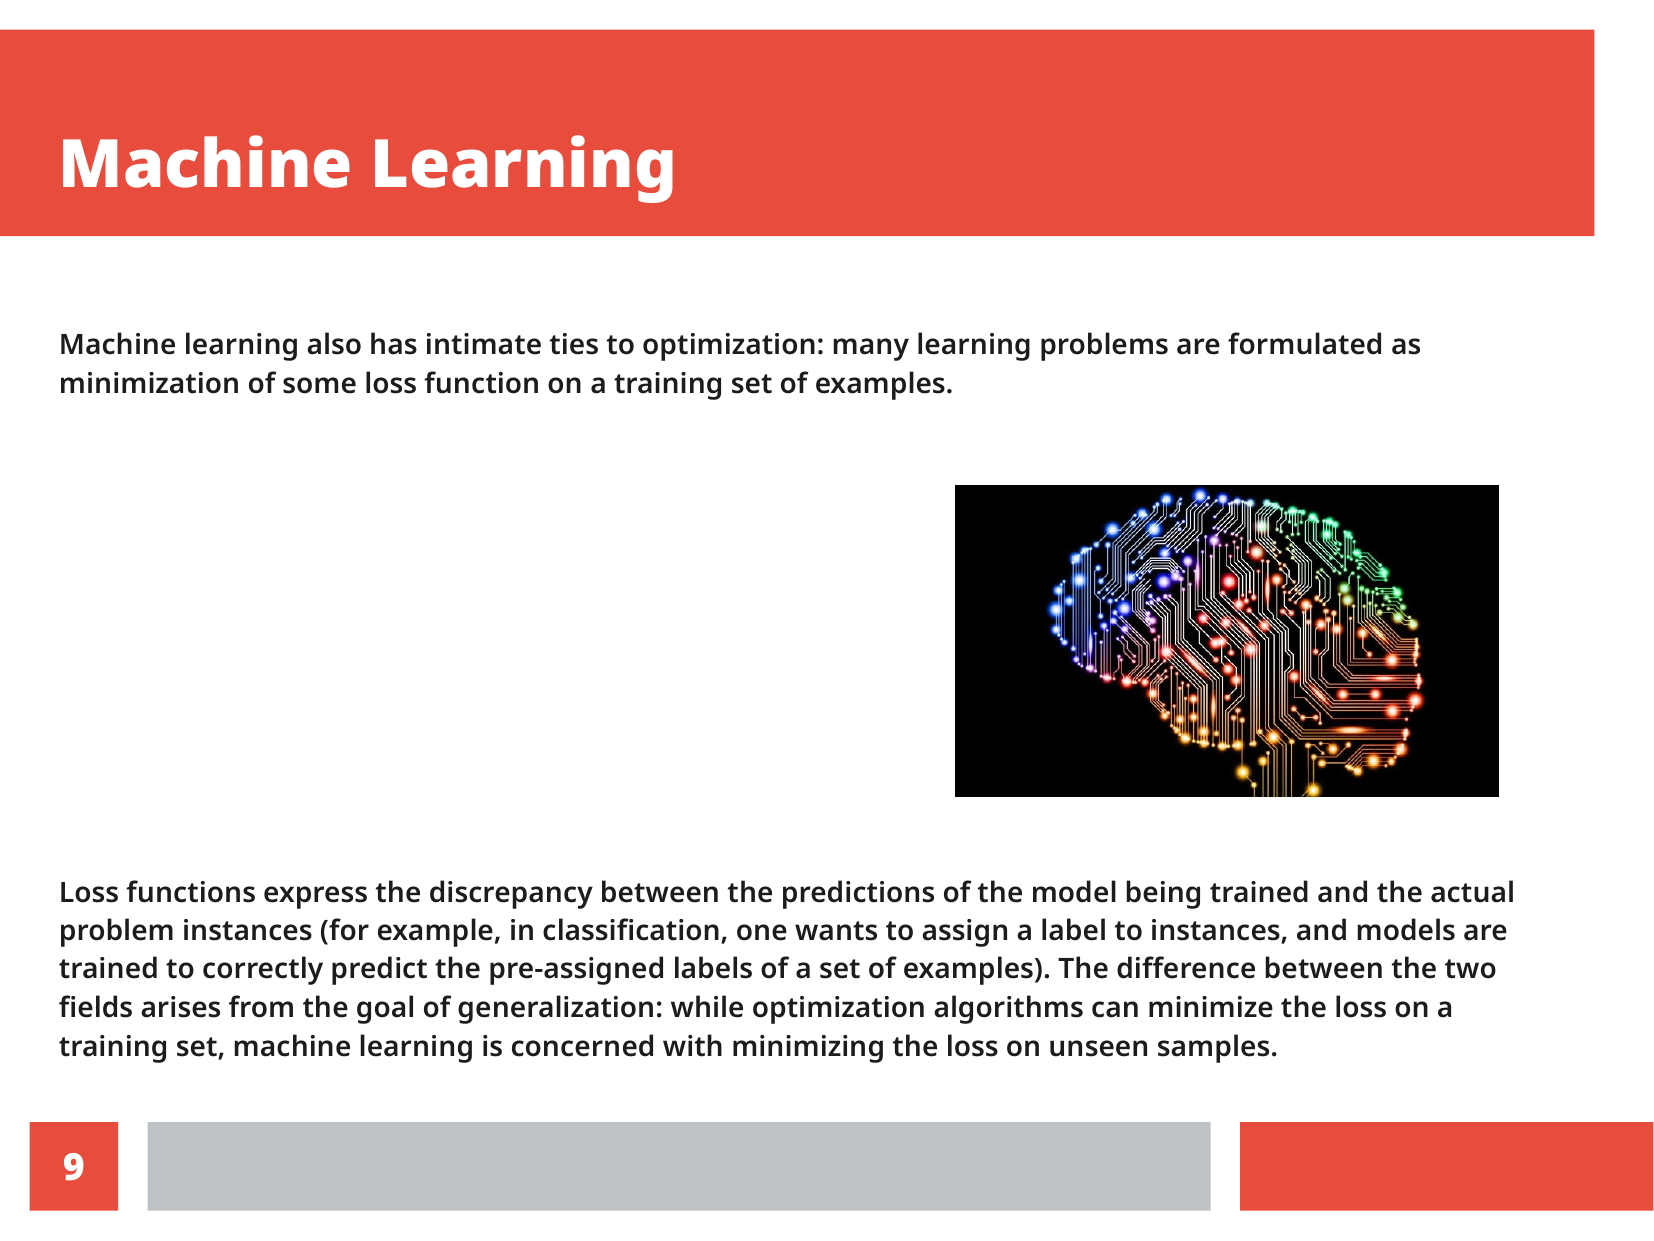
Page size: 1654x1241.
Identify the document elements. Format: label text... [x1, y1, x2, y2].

list Machine learning also has intimate ties to optimization: many learning problems are formulated as minimization of some loss function on a training set of examples. Loss functions express the discrepancy between the predictions of the model being trained and the actual problem instances (for example, in classification, one wants to assign a label to instances, and models are trained to correctly predict the pre-assigned labels of a set of examples). The difference between the two fields arises from the goal of generalization: while optimization algorithms can minimize the loss on a training set, machine learning is concerned with minimizing the loss on unseen samples. [59, 324, 1565, 1093]
picture [955, 485, 1499, 797]
title Machine Learning [59, 59, 1595, 207]
